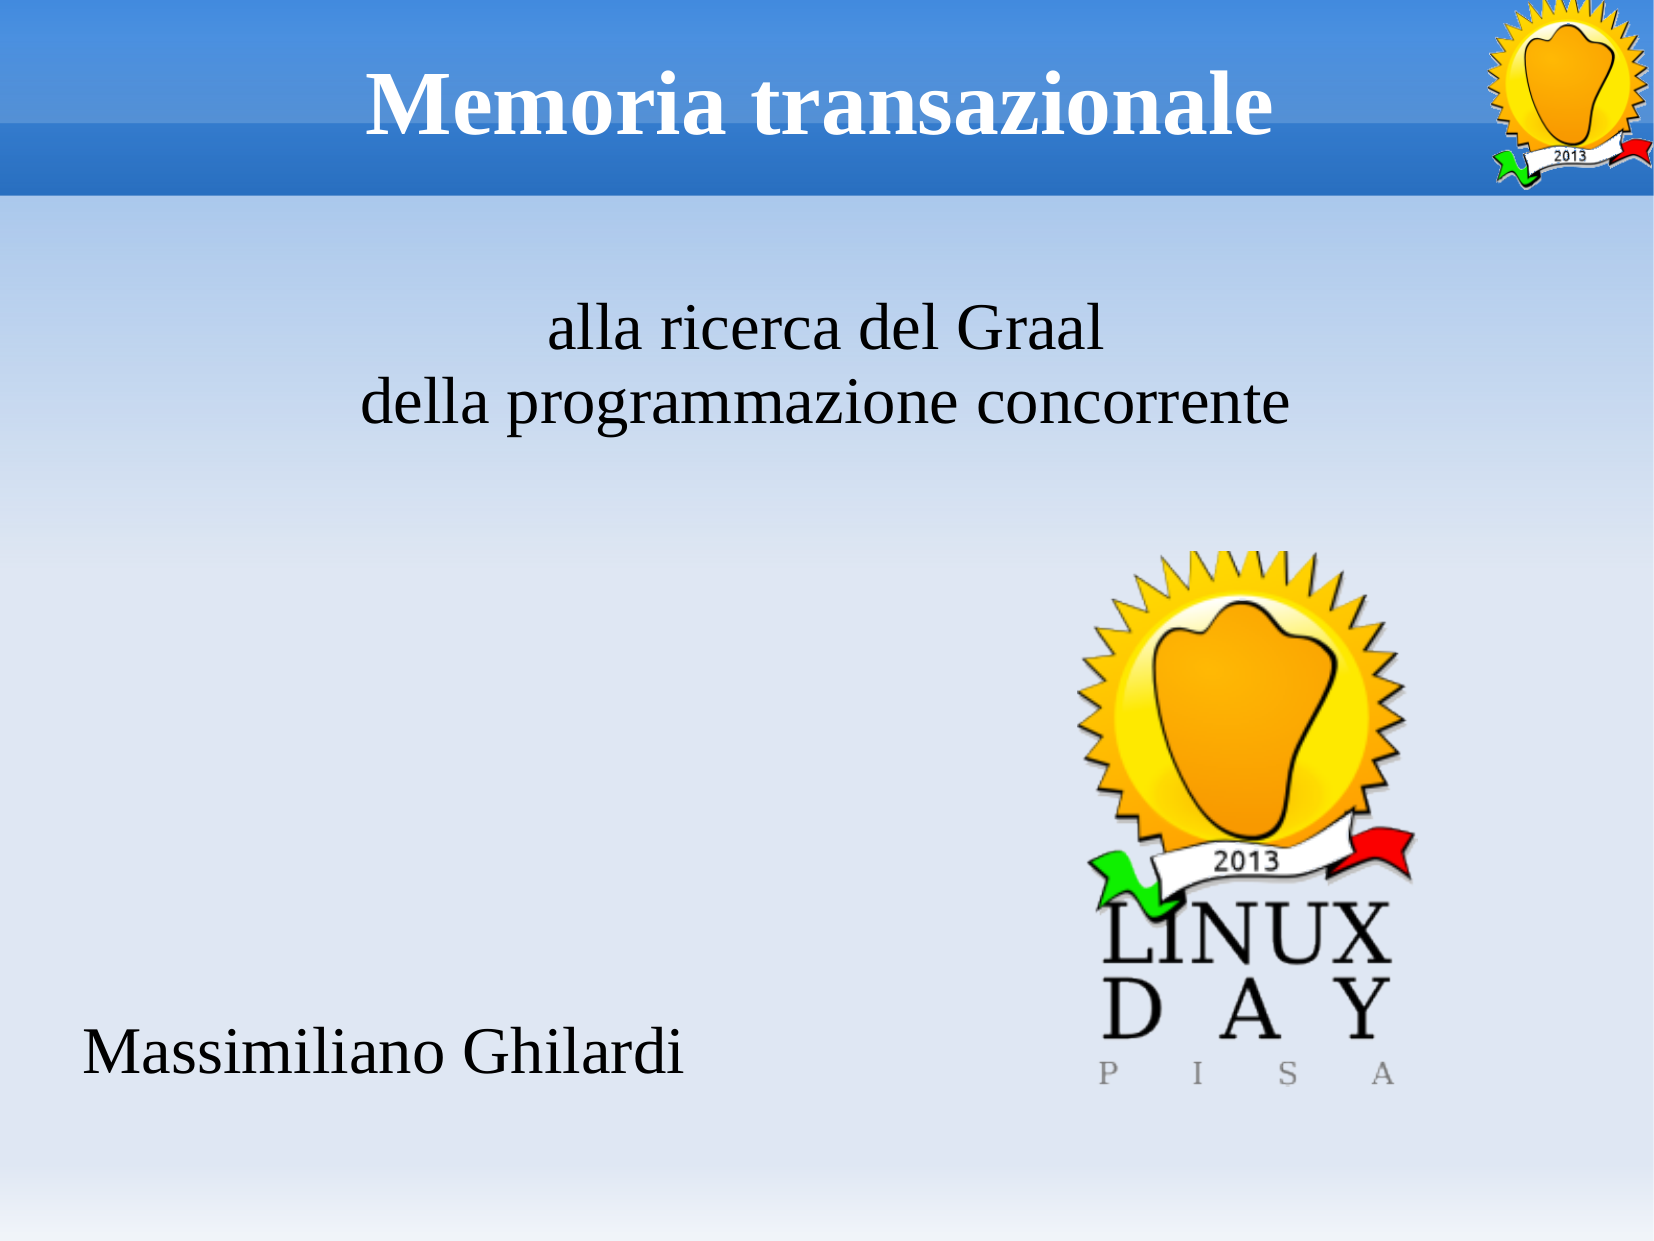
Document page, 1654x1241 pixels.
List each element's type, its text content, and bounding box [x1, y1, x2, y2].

picture [0, 0, 1654, 1241]
title Memoria transazionale [76, 0, 1565, 208]
list alla ricerca del Graal della programmazione concorrente Massimiliano Ghilardi [82, 290, 1571, 1109]
